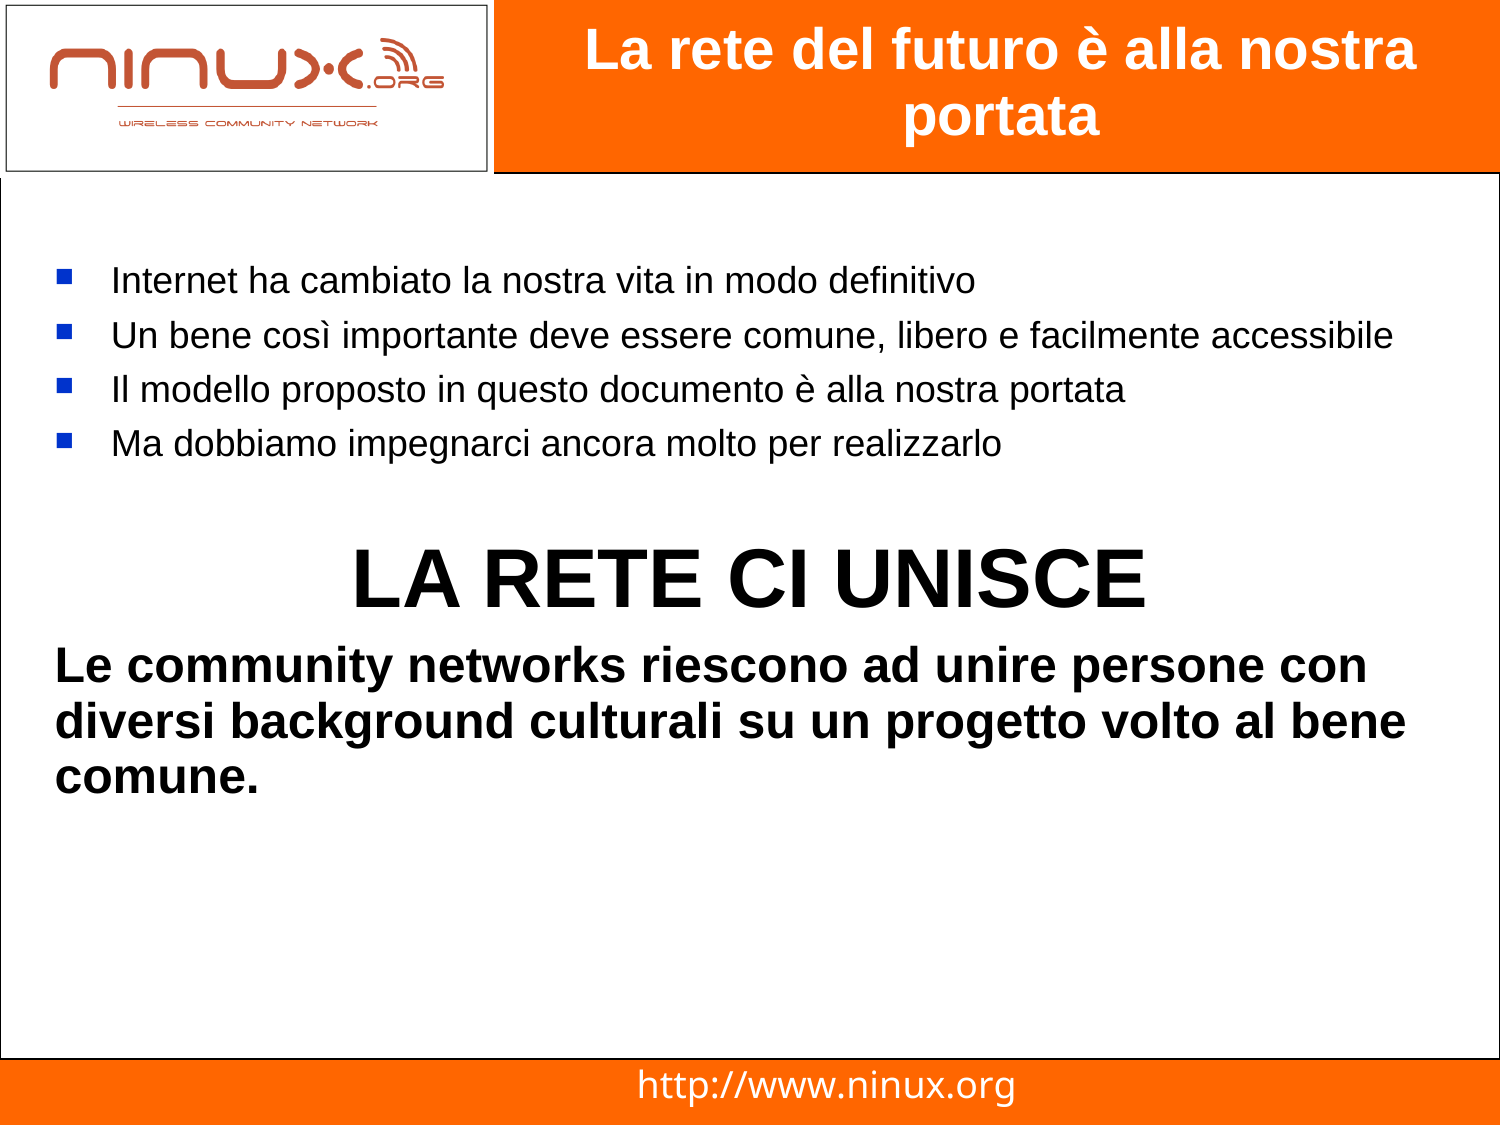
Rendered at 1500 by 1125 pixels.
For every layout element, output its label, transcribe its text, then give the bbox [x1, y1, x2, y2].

picture [0, 0, 494, 178]
text_box http://www.ninux.org [621, 1053, 1159, 1125]
list Internet ha cambiato la nostra vita in modo definitivo Un bene così importante deve essere comune, libero e facilmente accessibile Il modello proposto in questo documento è alla nostra portata Ma dobbiamo impegnarci ancora molto per realizzarlo LA RETE CI UNISCE Le community networks riescono ad unire persone con diversi background culturali su un progetto volto al bene comune. [39, 197, 1461, 1018]
title La rete del futuro è alla nostra portata [501, 0, 1500, 165]
